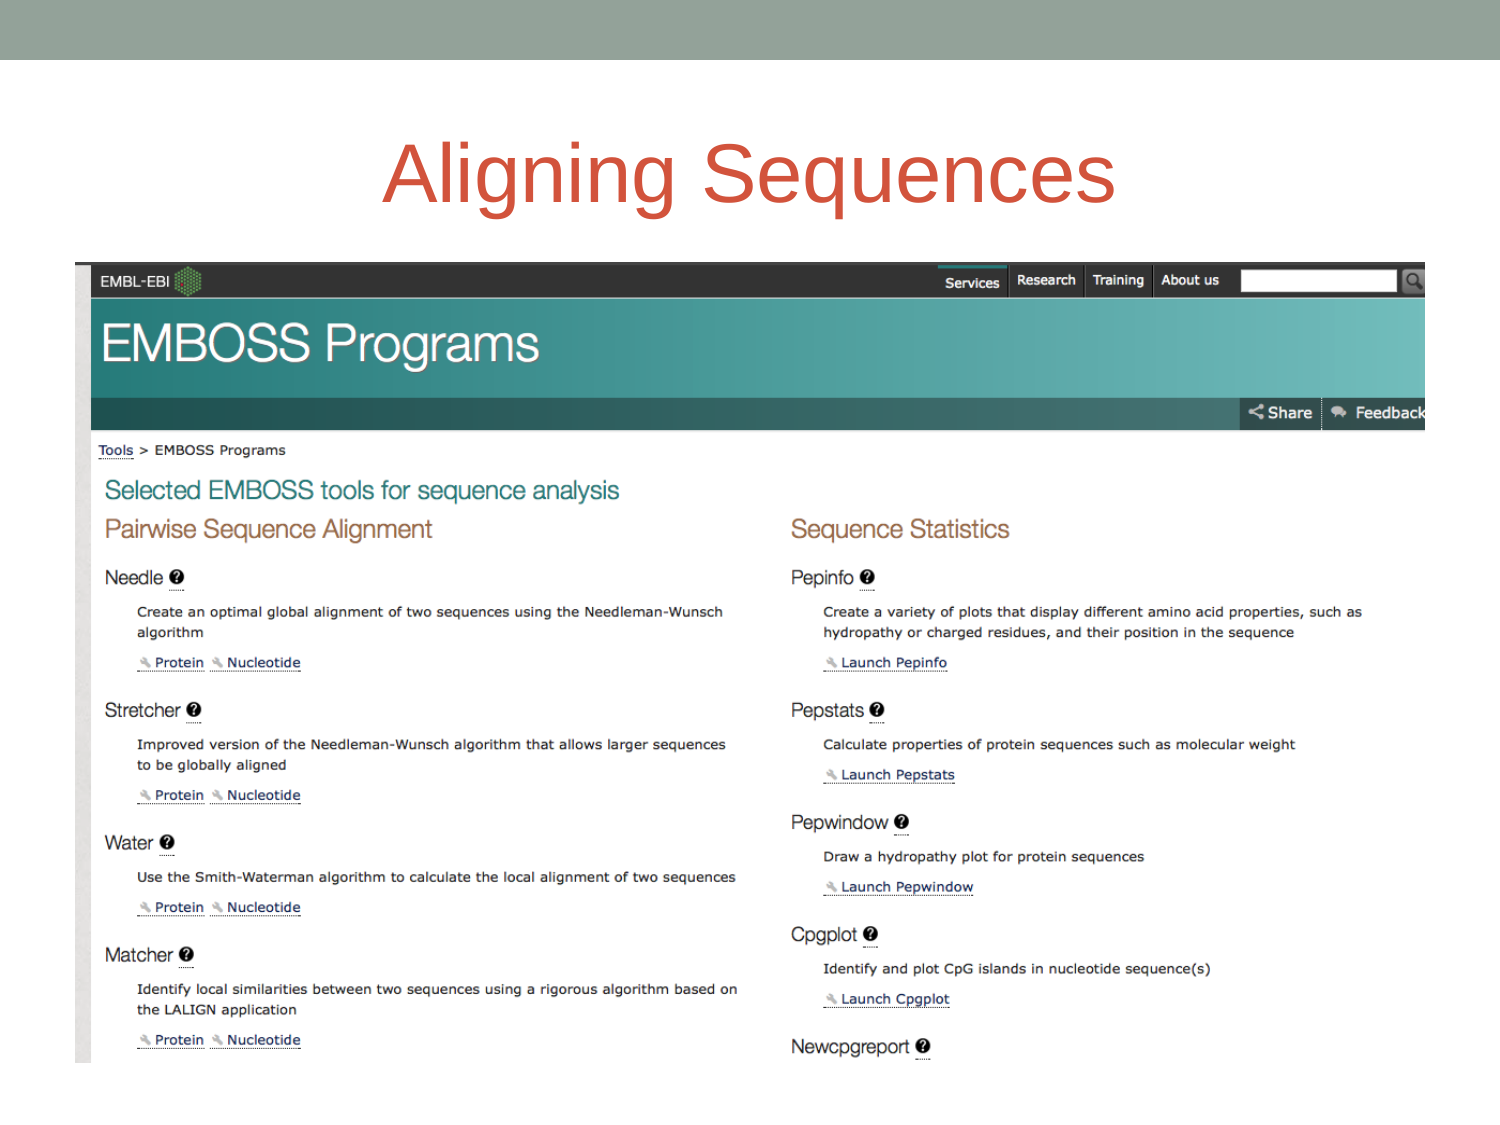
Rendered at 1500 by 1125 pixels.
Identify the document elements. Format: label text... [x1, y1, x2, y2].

text_box Aligning Sequences [74, 87, 1425, 250]
picture [75, 262, 1425, 1063]
